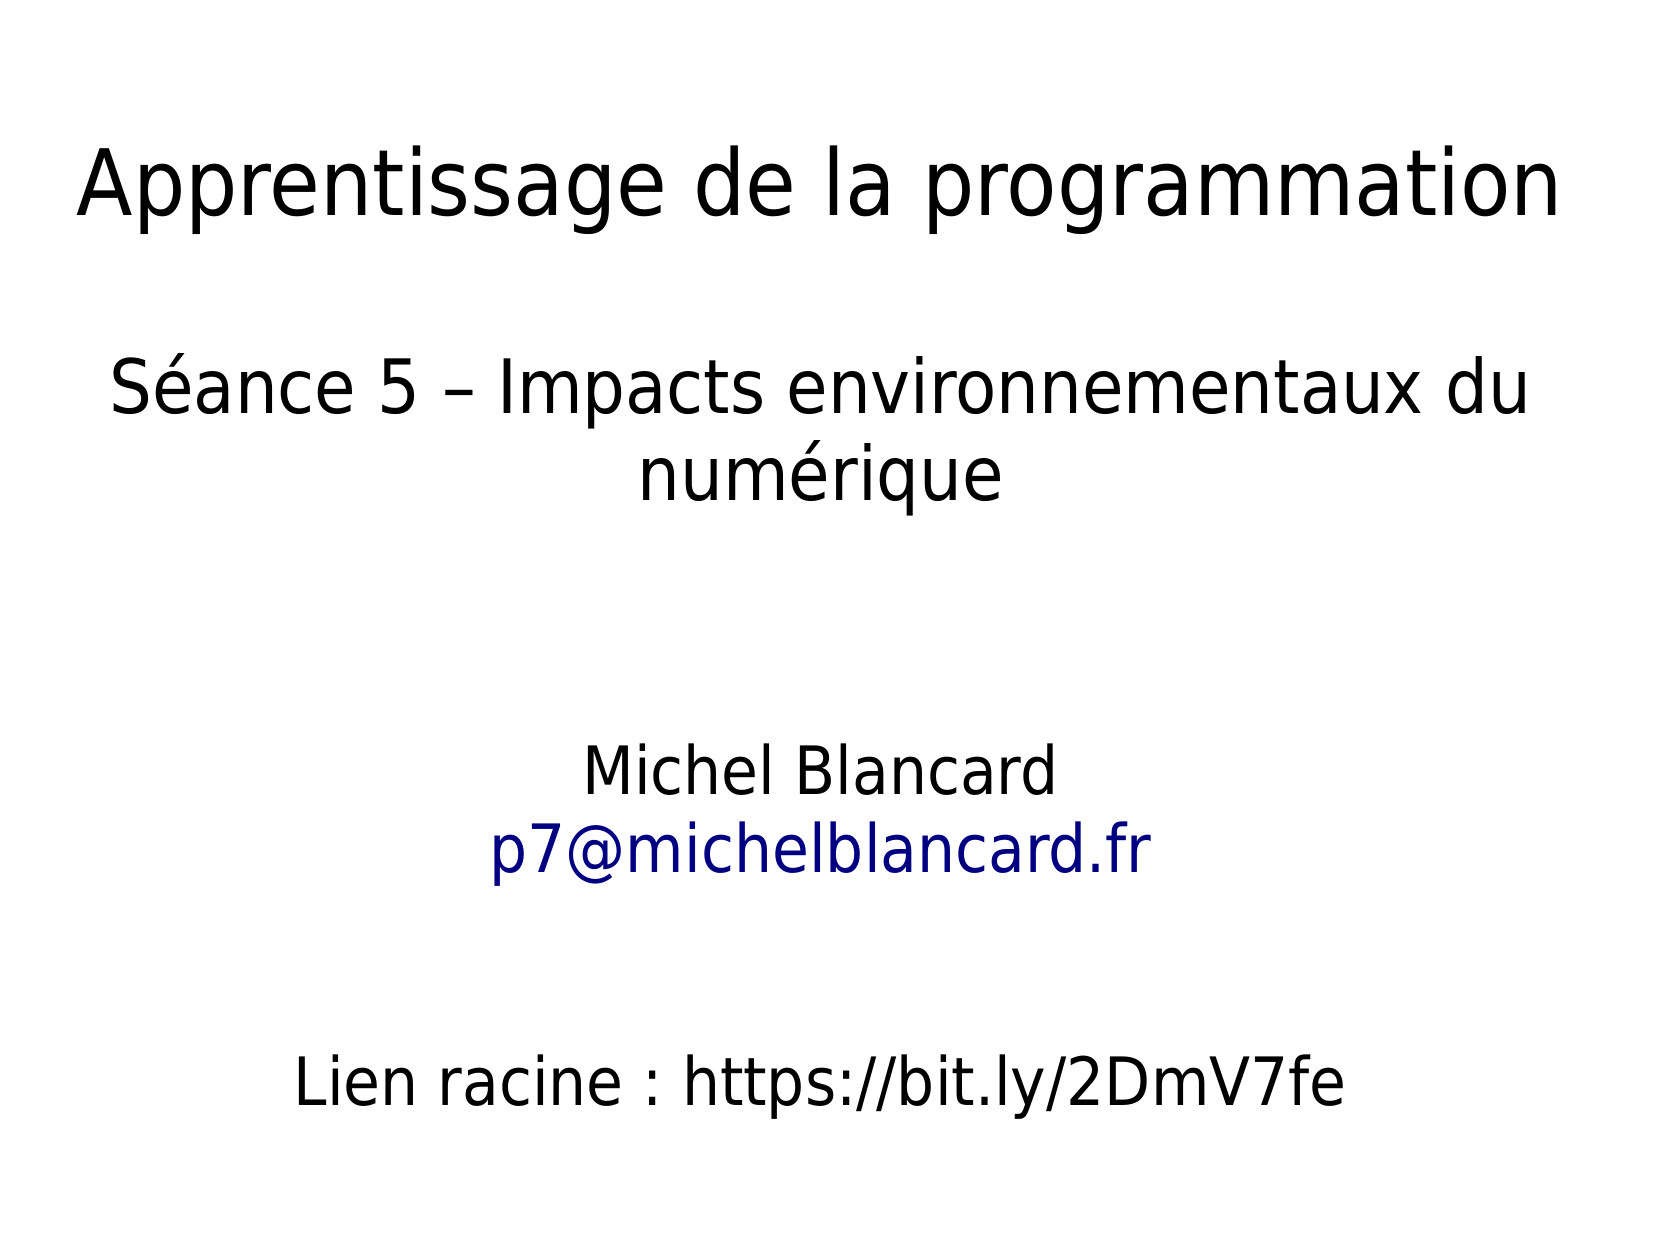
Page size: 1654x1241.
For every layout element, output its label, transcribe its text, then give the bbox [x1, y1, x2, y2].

title Apprentissage de la programmation Séance 5 – Impacts environnementaux du numérique Michel Blancard p7@michelblancard.fr Lien racine : https://bit.ly/2DmV7fe [35, 129, 1607, 1122]
